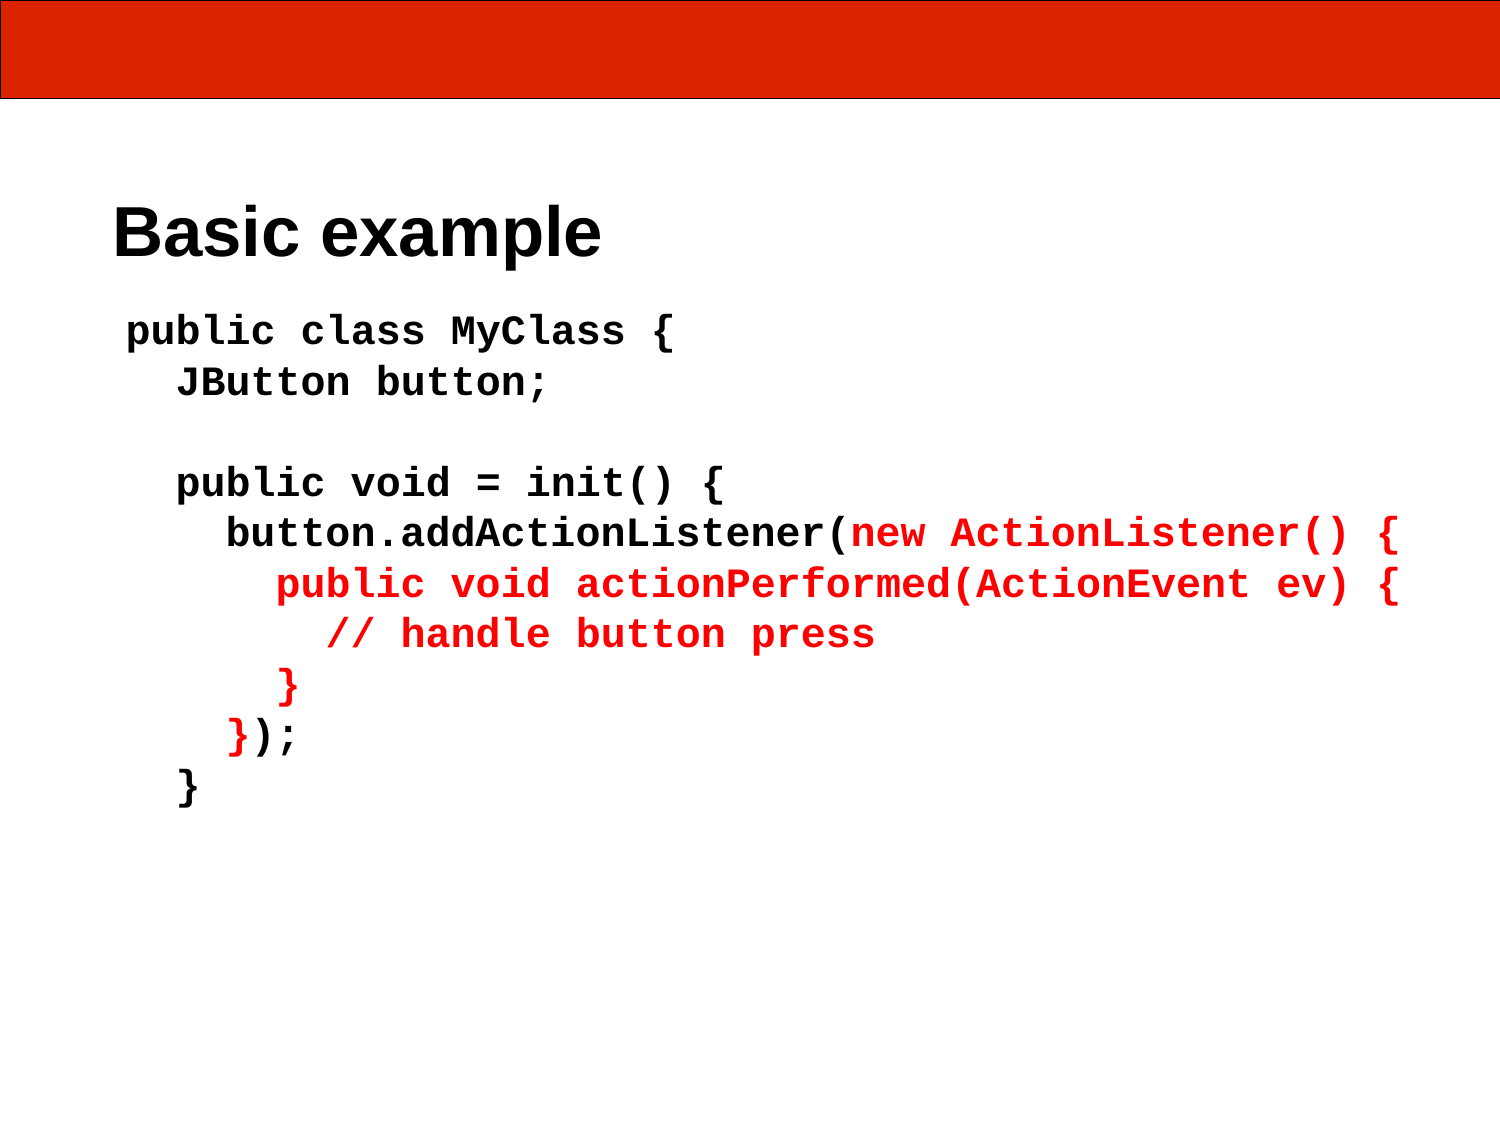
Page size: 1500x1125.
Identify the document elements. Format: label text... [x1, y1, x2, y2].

title Basic example [112, 119, 1417, 271]
text_box public class MyClass { JButton button; public void = init() { button.addActionListener(new ActionListener() { public void actionPerformed(ActionEvent ev) { // handle button press } }); } [125, 306, 1431, 1083]
